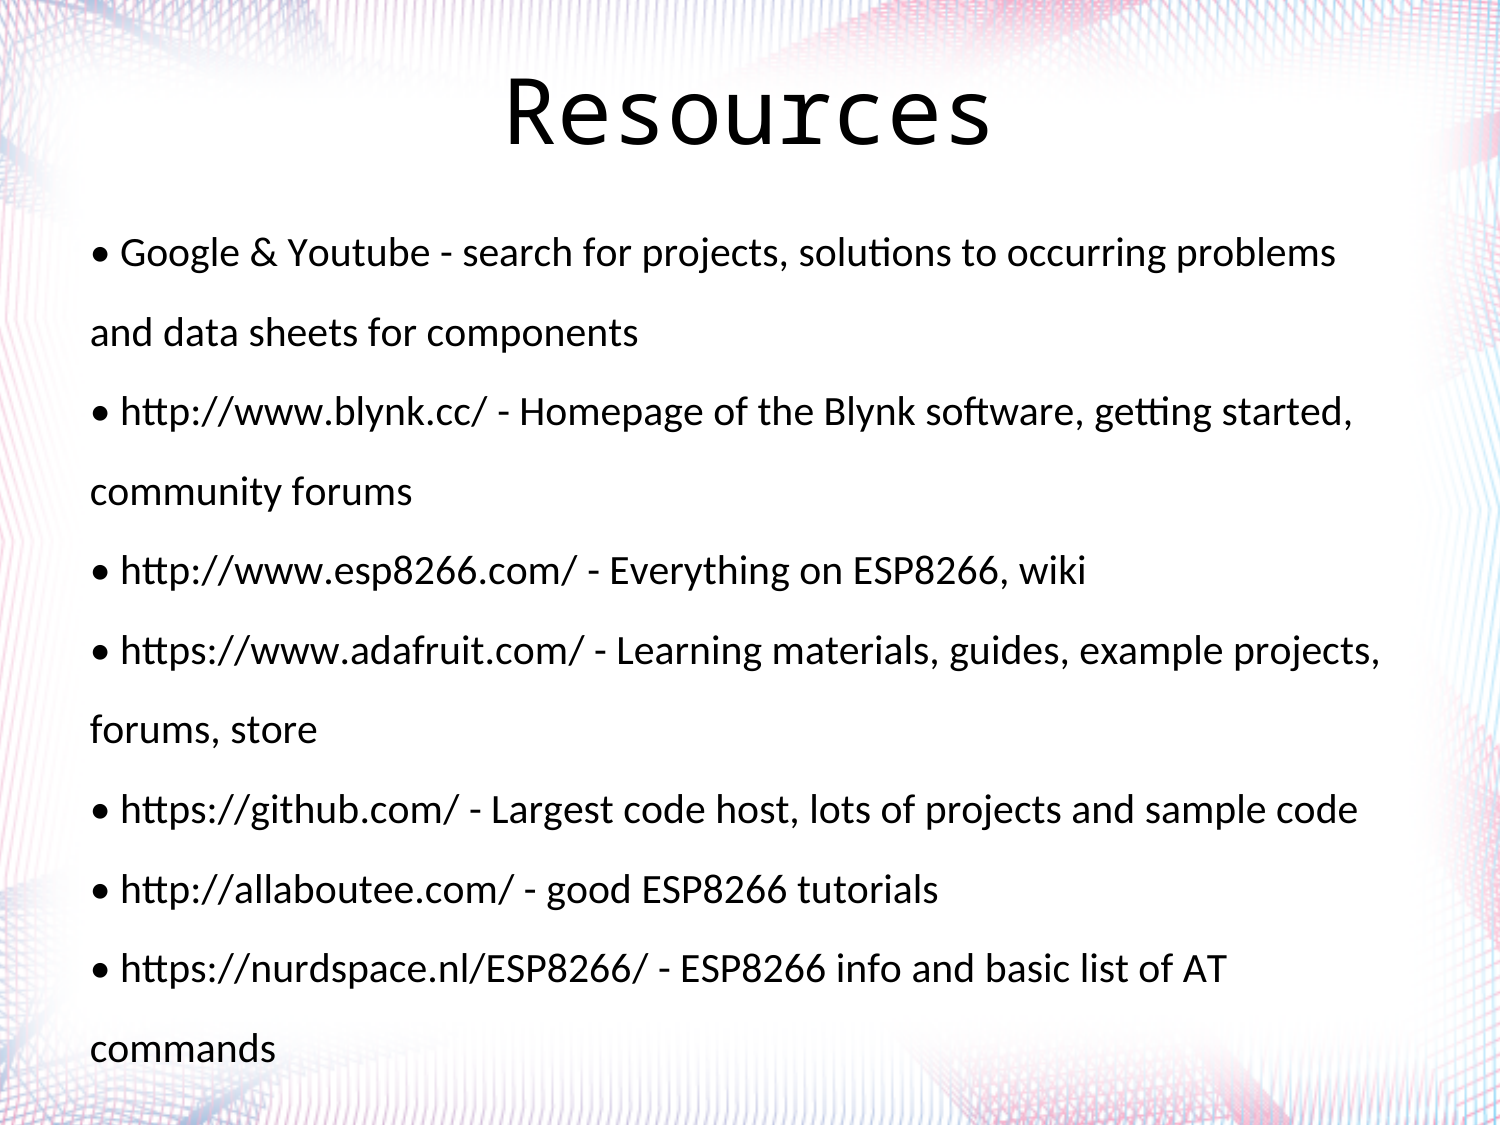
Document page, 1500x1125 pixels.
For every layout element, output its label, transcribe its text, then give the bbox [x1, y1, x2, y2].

list • Google & Youtube - search for projects, solutions to occurring problems and data sheets for components • http://www.blynk.cc/ - Homepage of the Blynk software, getting started, community forums • http://www.esp8266.com/ - Everything on ESP8266, wiki • https://www.adafruit.com/ - Learning materials, guides, example projects, forums, store • https://github.com/ - Largest code host, lots of projects and sample code • http://allaboutee.com/ - good ESP8266 tutorials • https://nurdspace.nl/ESP8266/ - ESP8266 info and basic list of AT commands [75, 217, 1425, 961]
picture [0, 0, 1500, 1125]
title Resources [75, 45, 1425, 217]
